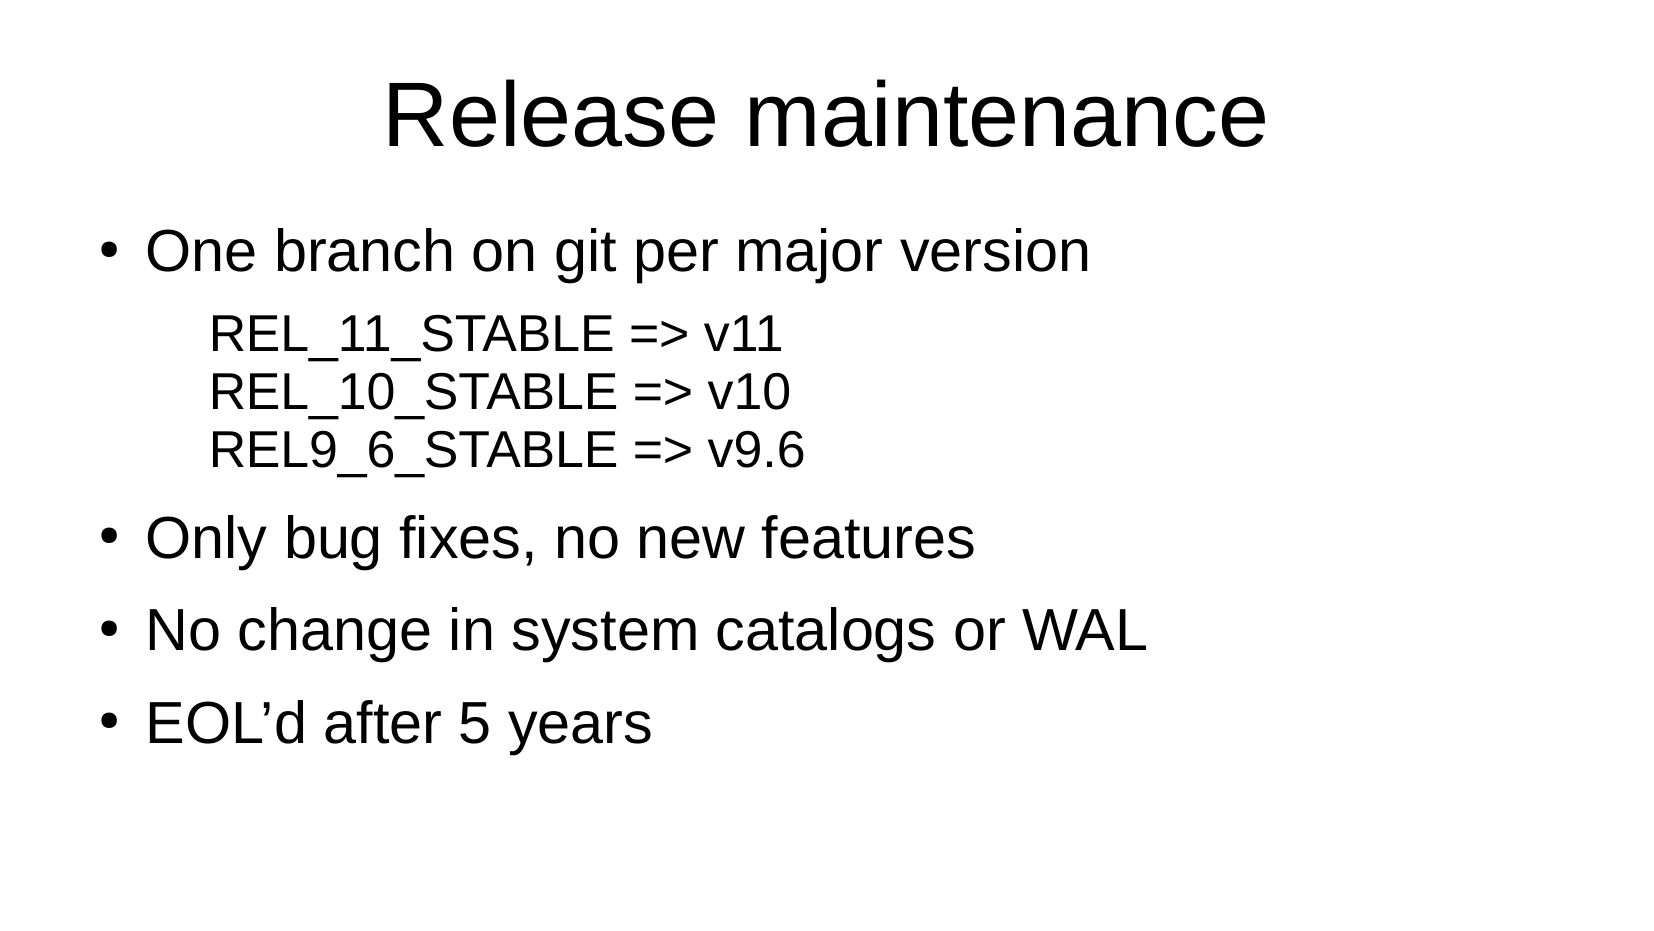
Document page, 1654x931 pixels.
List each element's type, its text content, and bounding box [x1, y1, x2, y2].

list One branch on git per major version REL_11_STABLE => v11 REL_10_STABLE => v10 REL9_6_STABLE => v9.6 Only bug fixes, no new features No change in system catalogs or WAL EOL’d after 5 years [82, 217, 1571, 758]
title Release maintenance [82, 37, 1571, 193]
